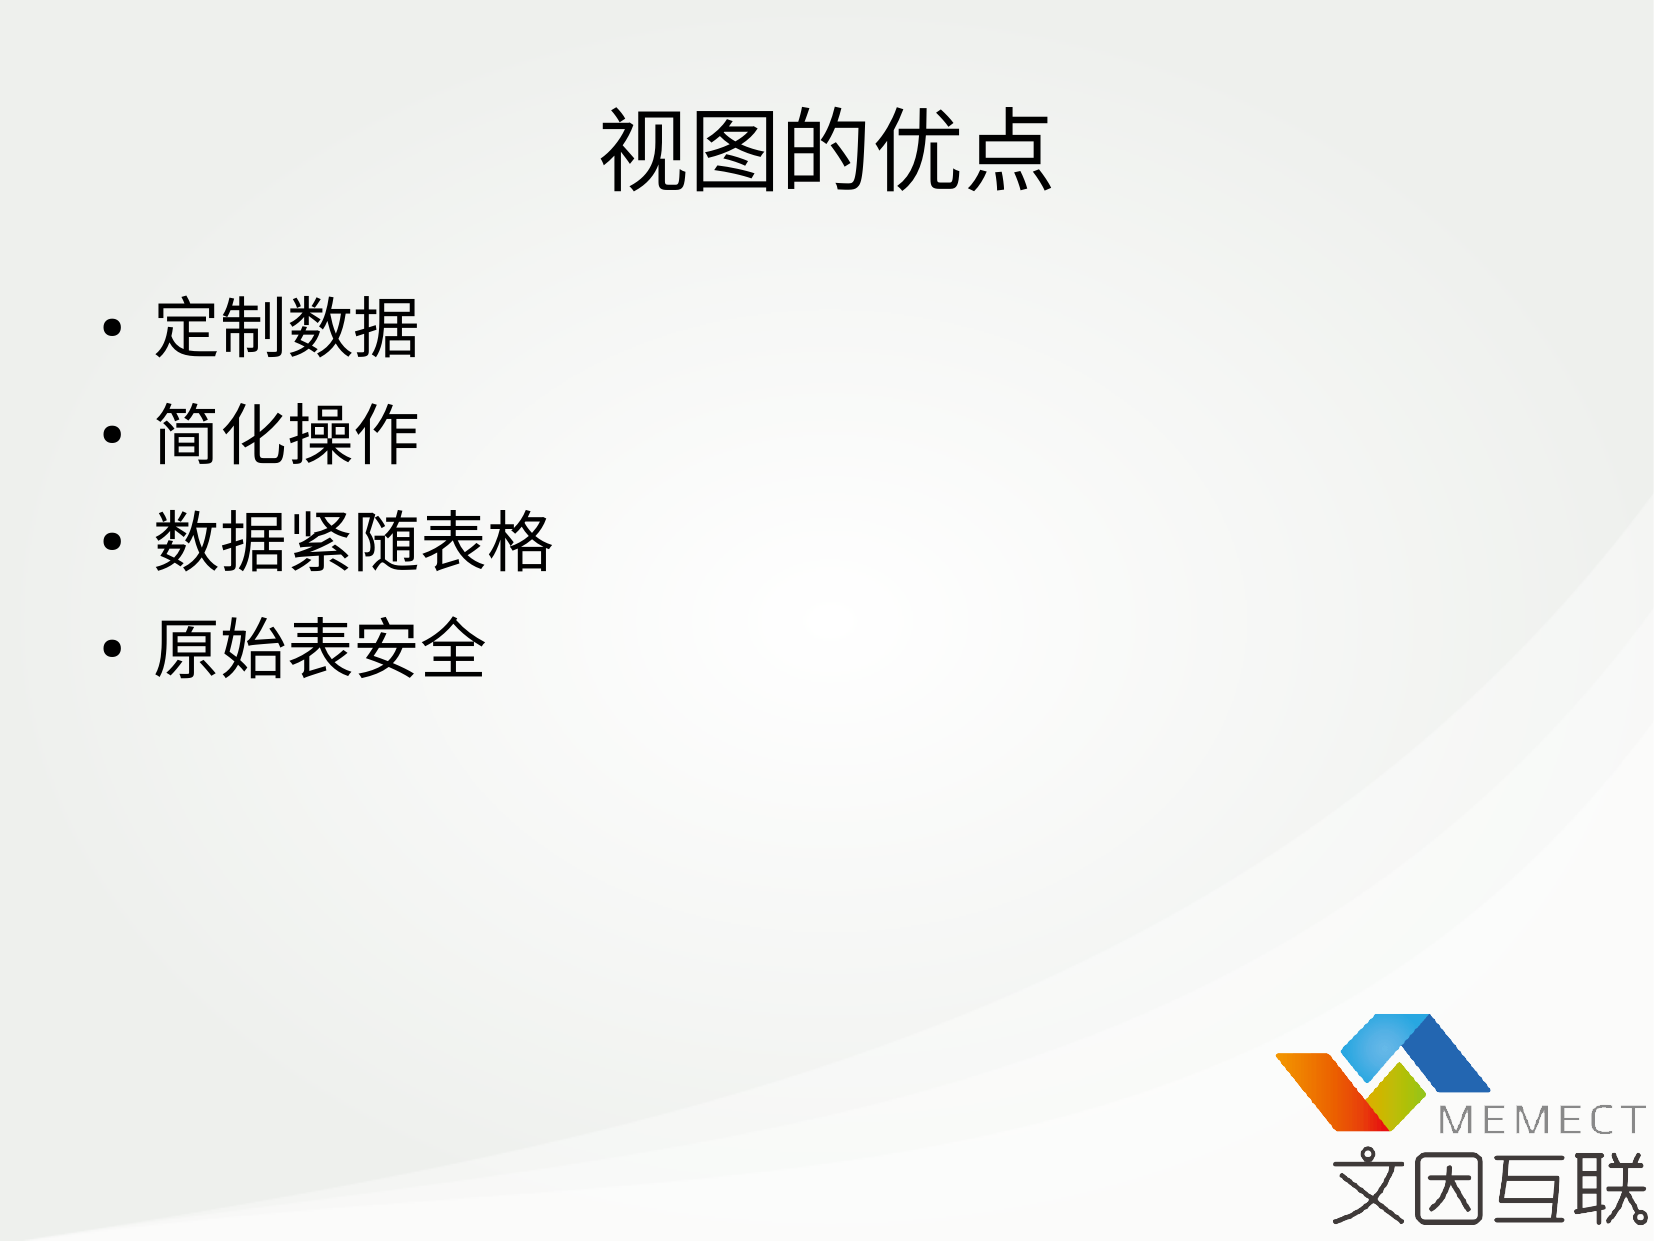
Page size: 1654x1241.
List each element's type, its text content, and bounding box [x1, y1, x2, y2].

title 视图的优点 [82, 49, 1571, 257]
list 定制数据 简化操作 数据紧随表格 原始表安全 [82, 290, 1571, 1010]
picture [0, 0, 1654, 1241]
